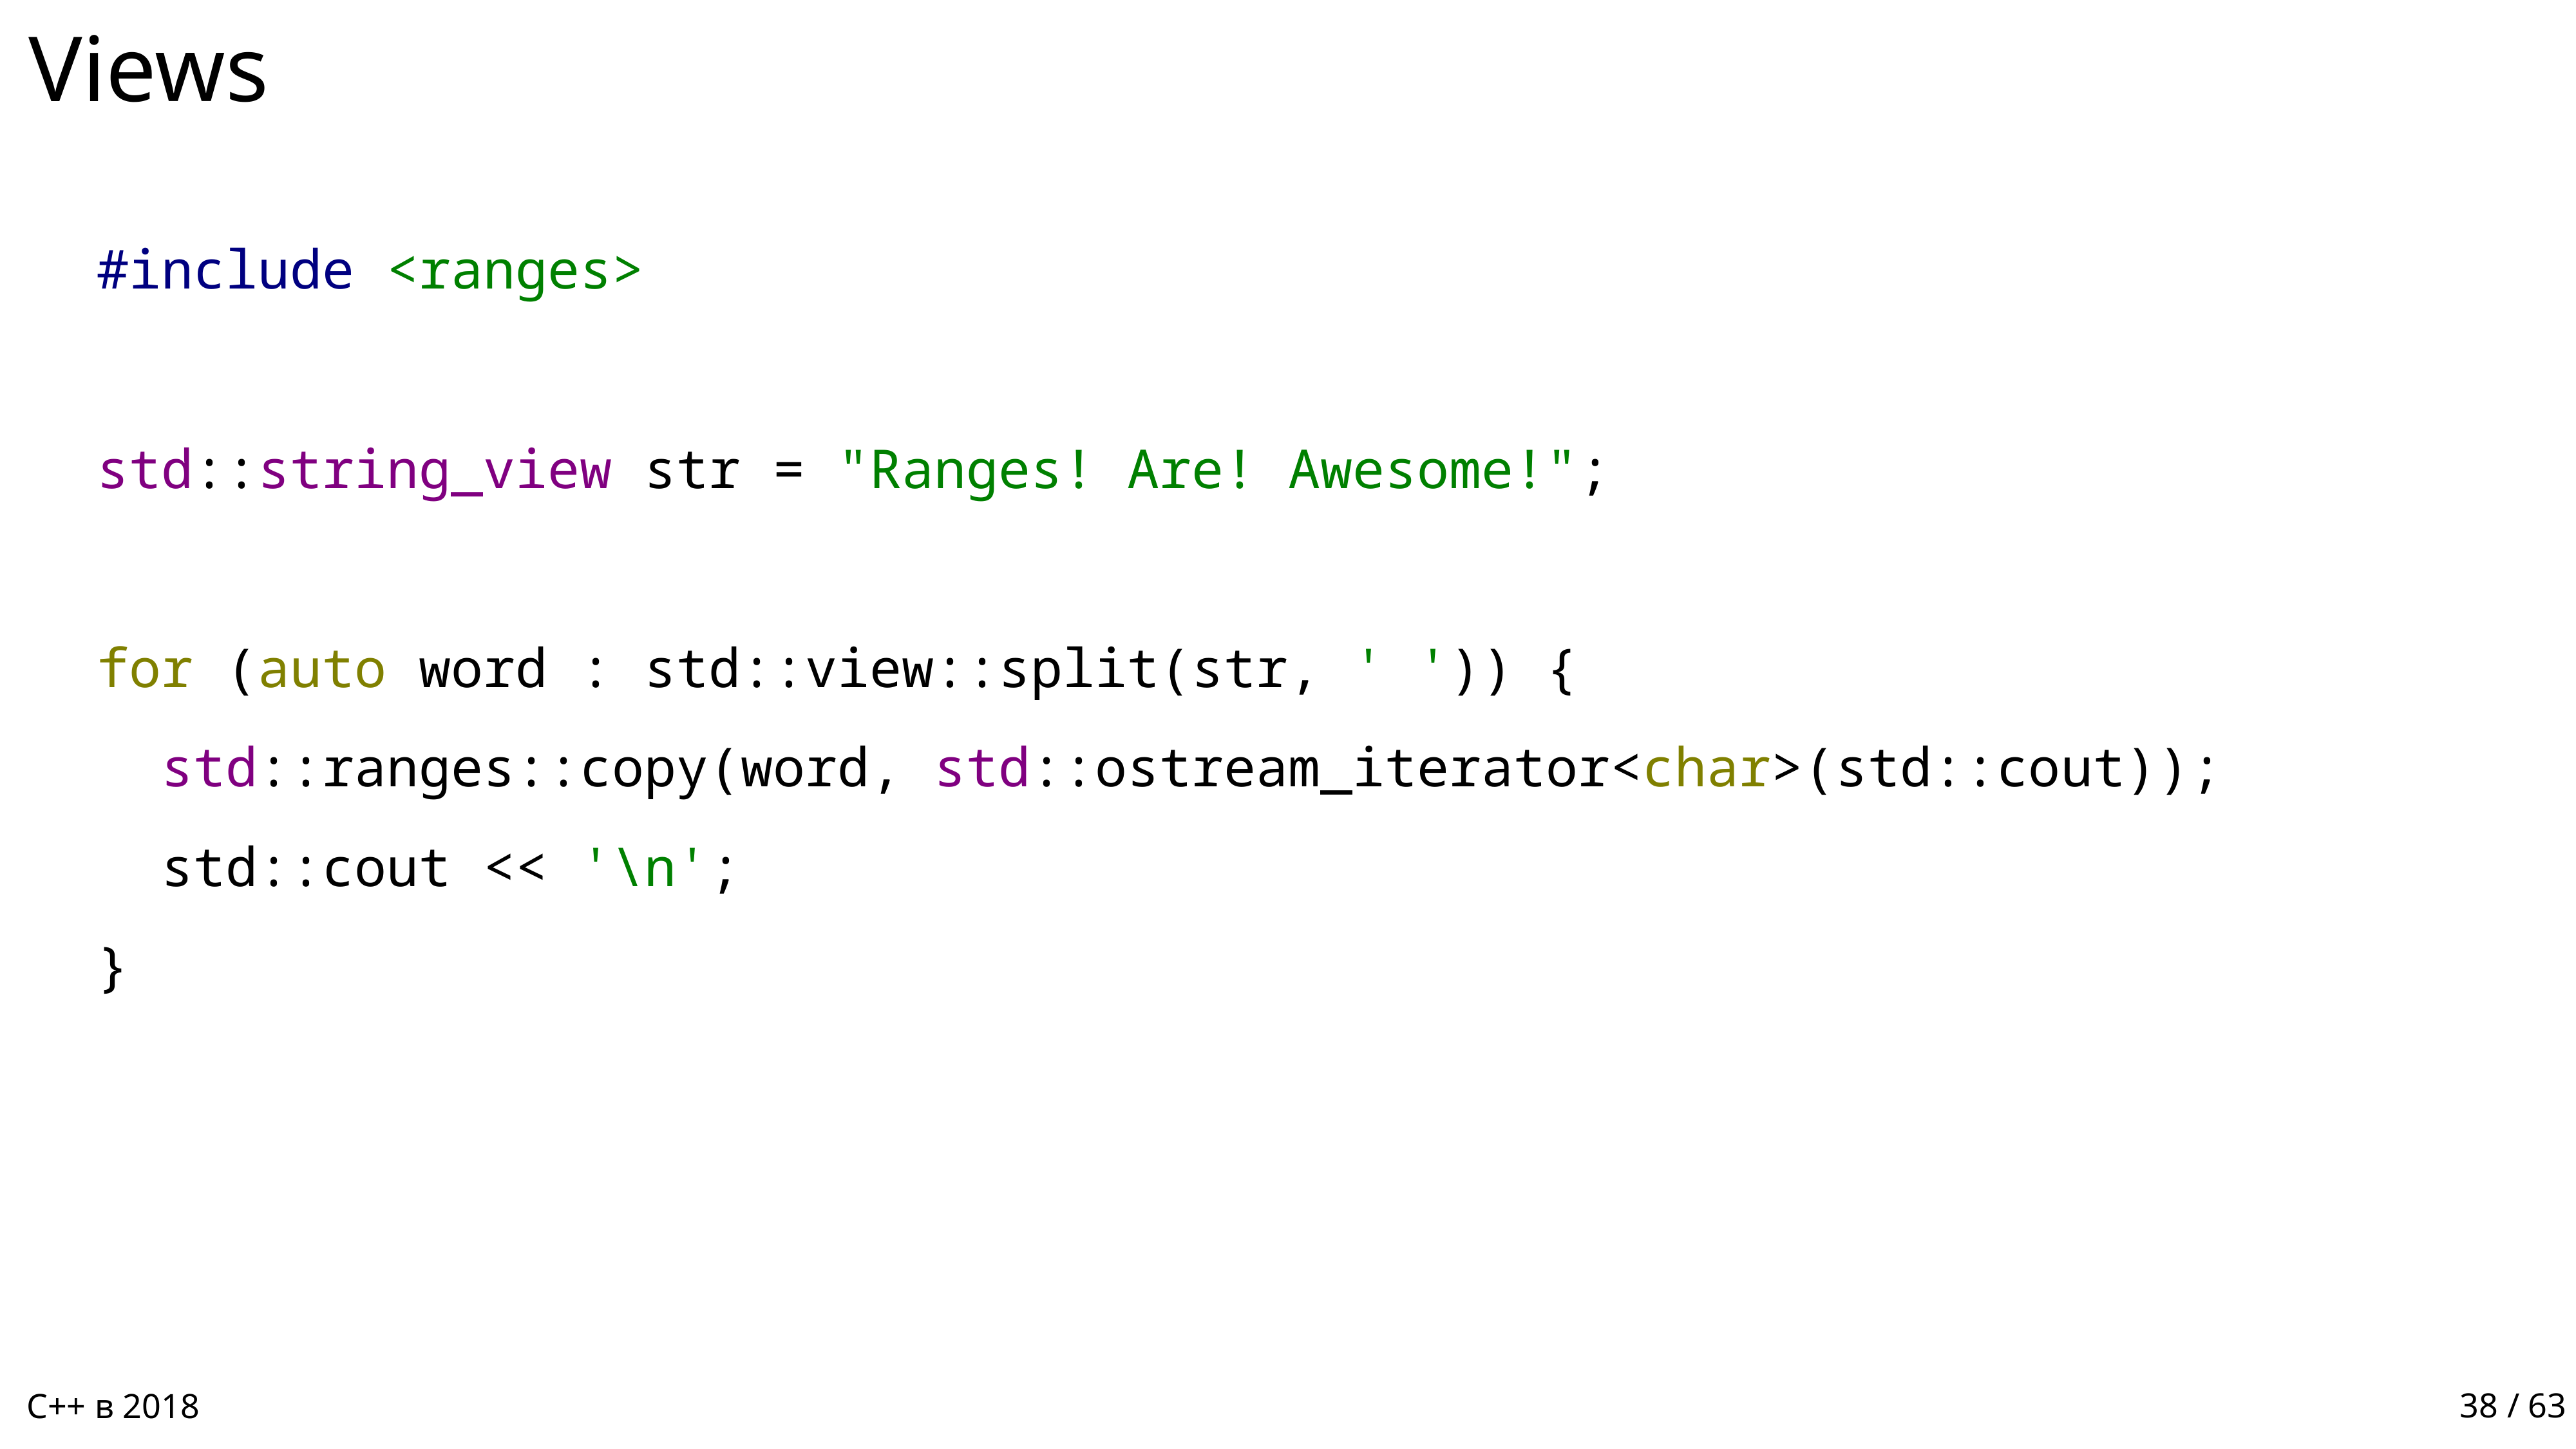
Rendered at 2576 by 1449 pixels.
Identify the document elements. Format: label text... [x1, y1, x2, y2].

list C++ в 2018 [17, 1376, 1114, 1431]
title Views [19, 19, 2551, 155]
list <number> / 63 [1479, 1376, 2576, 1431]
list #include <ranges> std::string_view str = "Ranges! Are! Awesome!"; for (auto word : std::view::split(str, ' ')) { std::ranges::copy(word, std::ostream_iterator<char>(std::cout)); std::cout << '\n'; } [87, 214, 2551, 1382]
